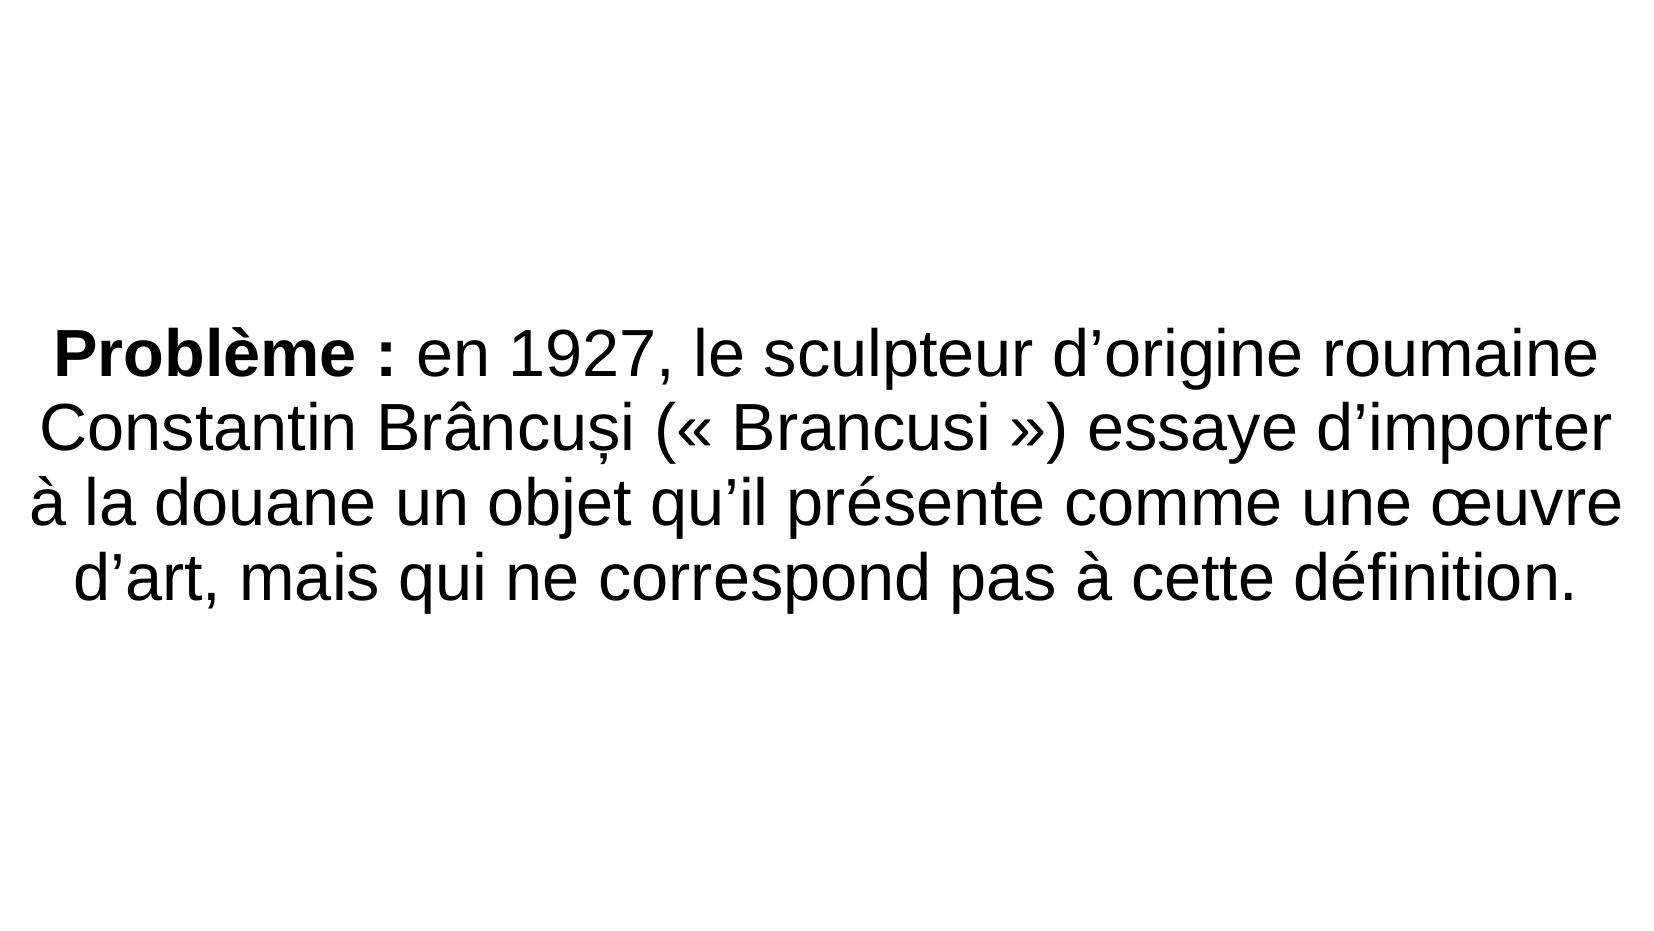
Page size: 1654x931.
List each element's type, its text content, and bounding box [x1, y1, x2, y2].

text_box Problème : en 1927, le sculpteur d’origine roumaine Constantin Brâncuși (« Brancusi ») essaye d’importer à la douane un objet qu’il présente comme une œuvre d’art, mais qui ne correspond pas à cette définition. [0, 0, 1654, 931]
